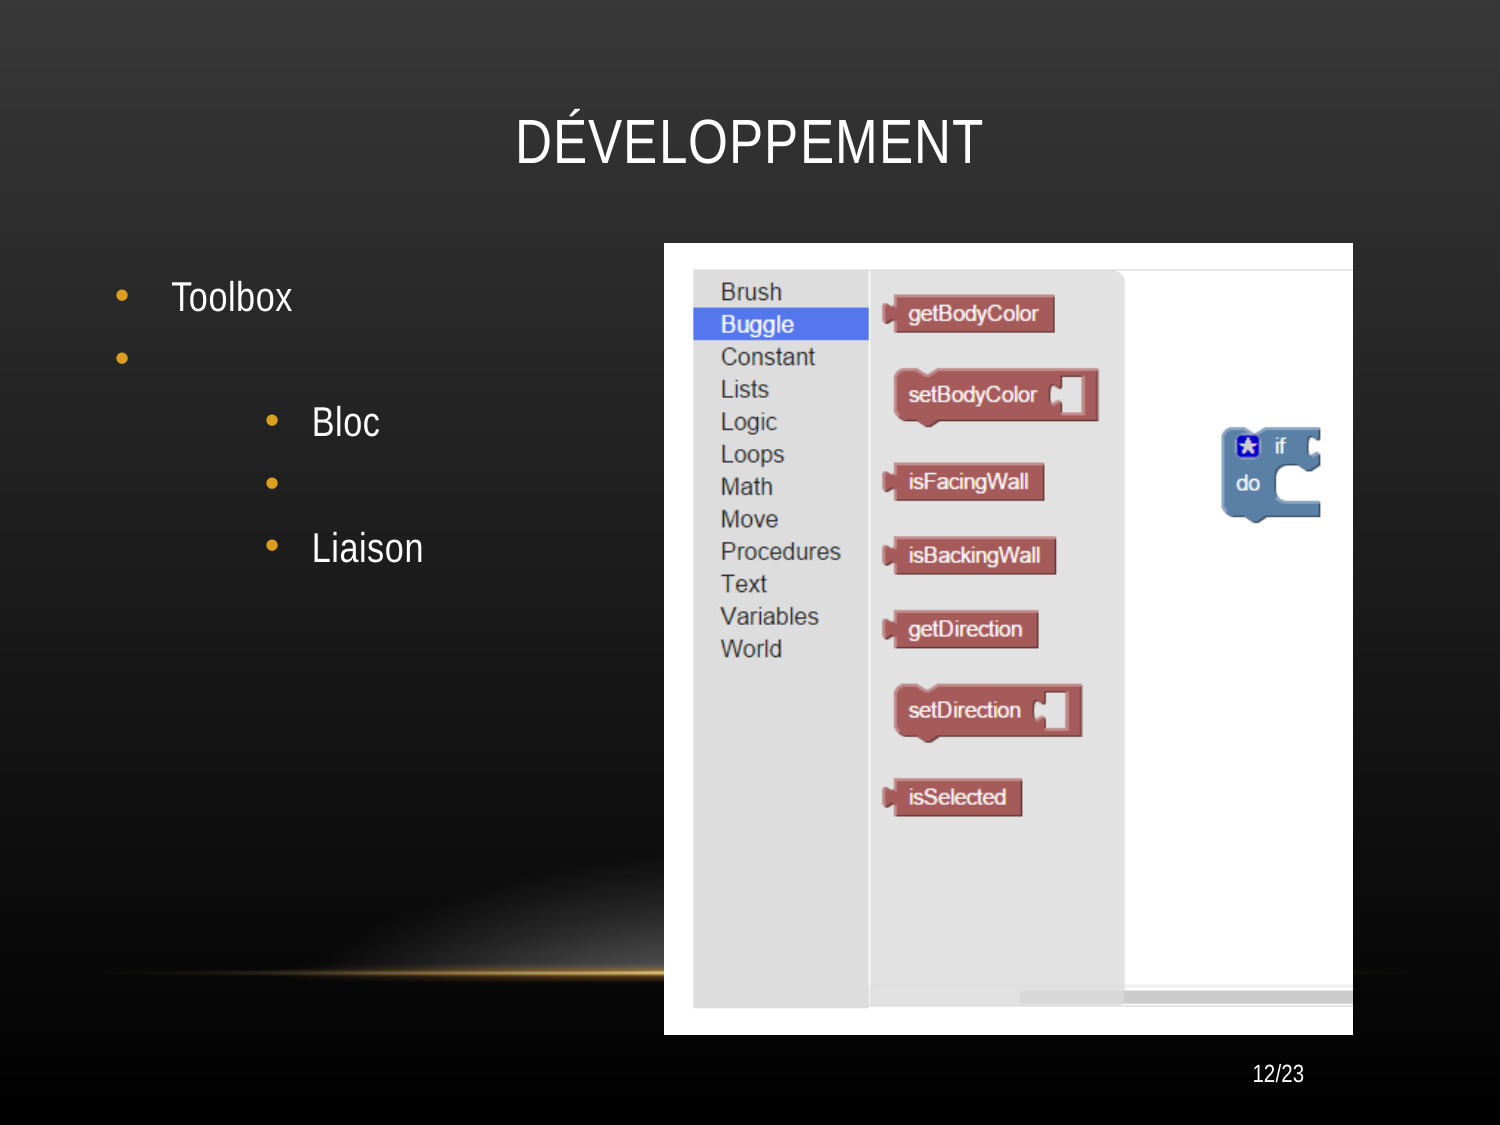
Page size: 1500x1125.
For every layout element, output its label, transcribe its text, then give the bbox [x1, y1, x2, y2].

picture [664, 244, 1353, 1035]
title développement [99, 45, 1400, 233]
list Toolbox Bloc Liaison [99, 262, 664, 938]
text_box 11/23 [1237, 1042, 1401, 1103]
